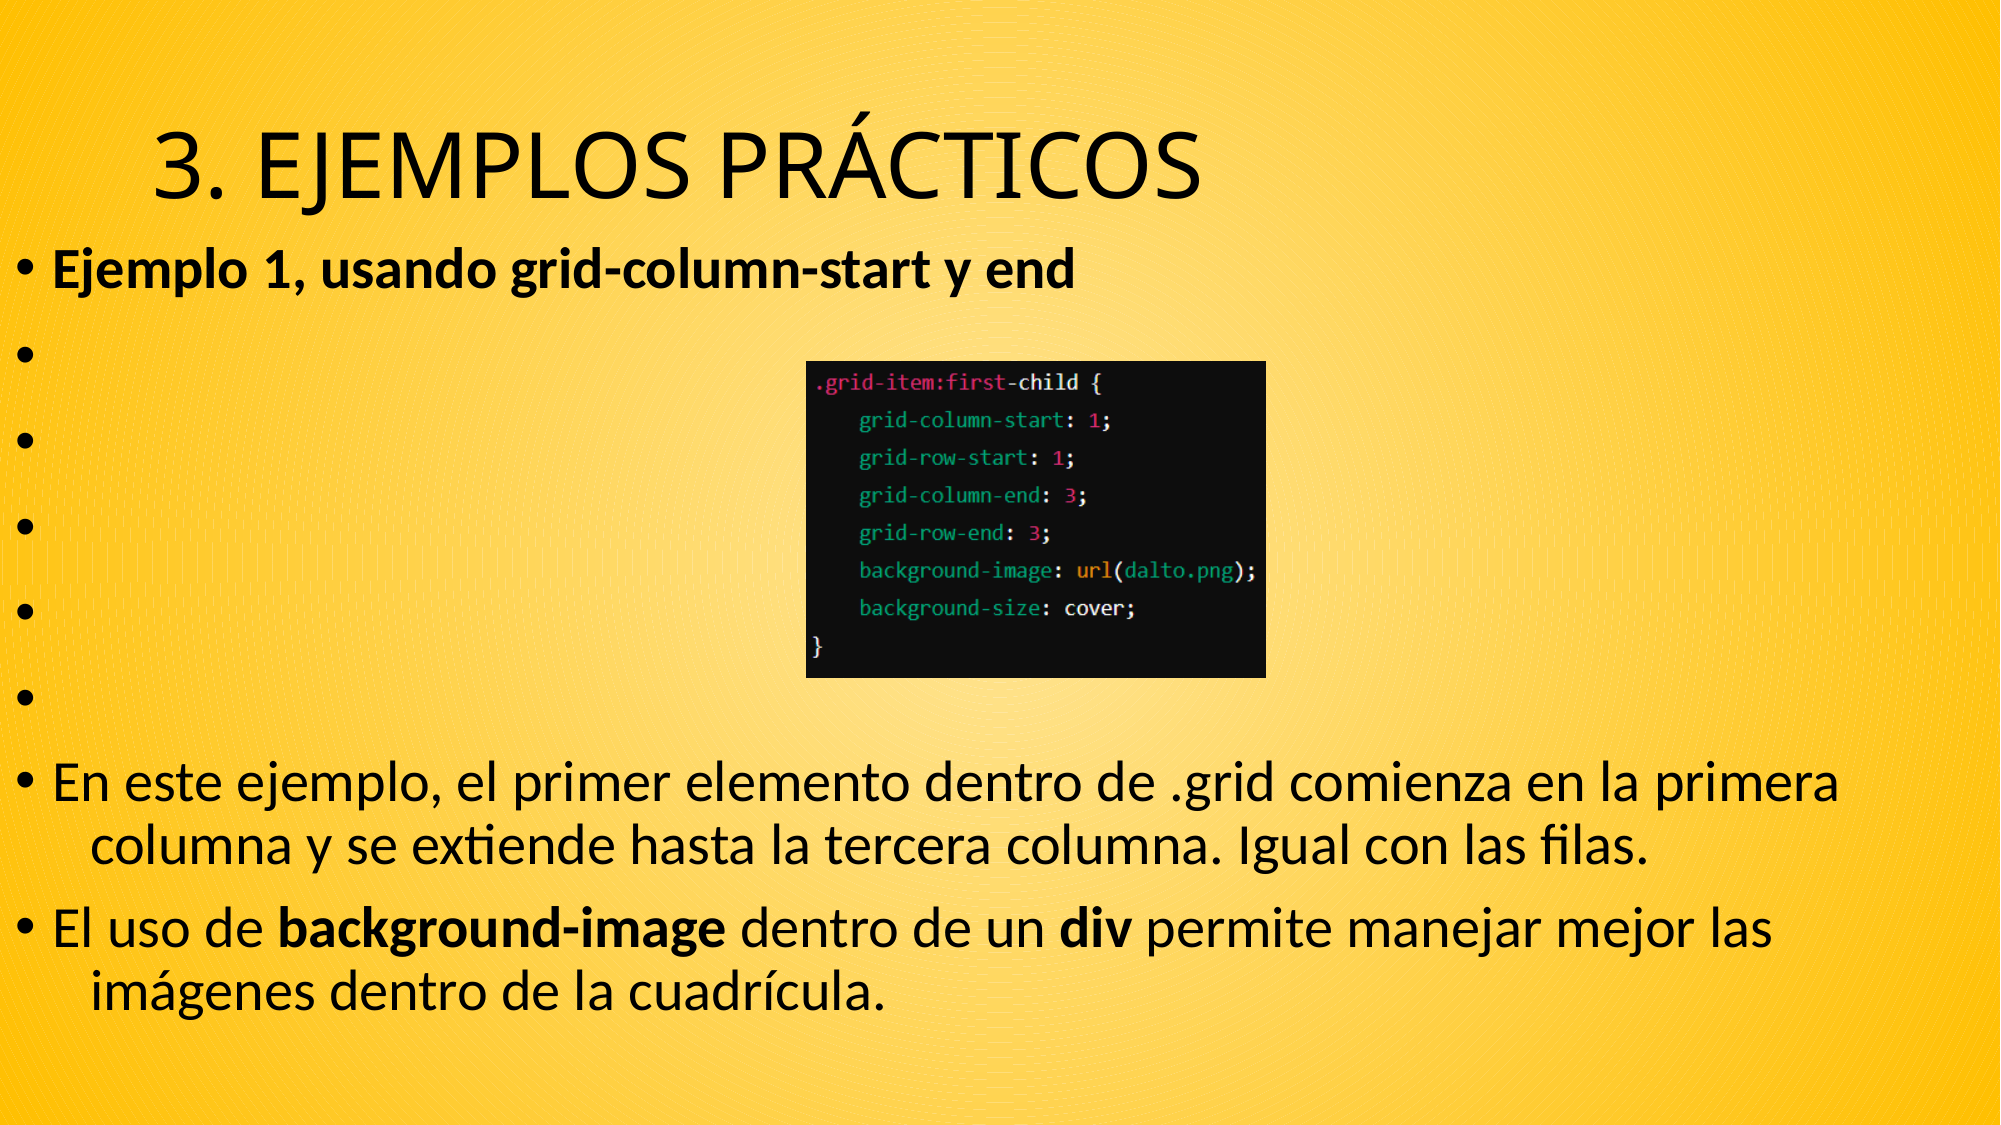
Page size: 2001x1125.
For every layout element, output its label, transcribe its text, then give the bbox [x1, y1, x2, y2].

title 3. EJEMPLOS PRÁCTICOS [137, 59, 1863, 230]
picture [806, 361, 1266, 678]
list Ejemplo 1, usando grid-column-start y end En este ejemplo, el primer elemento dentro de .grid comienza en la primera columna y se extiende hasta la tercera columna. Igual con las filas. El uso de background-image dentro de un div permite manejar mejor las imágenes dentro de la cuadrícula. [0, 230, 2000, 1125]
